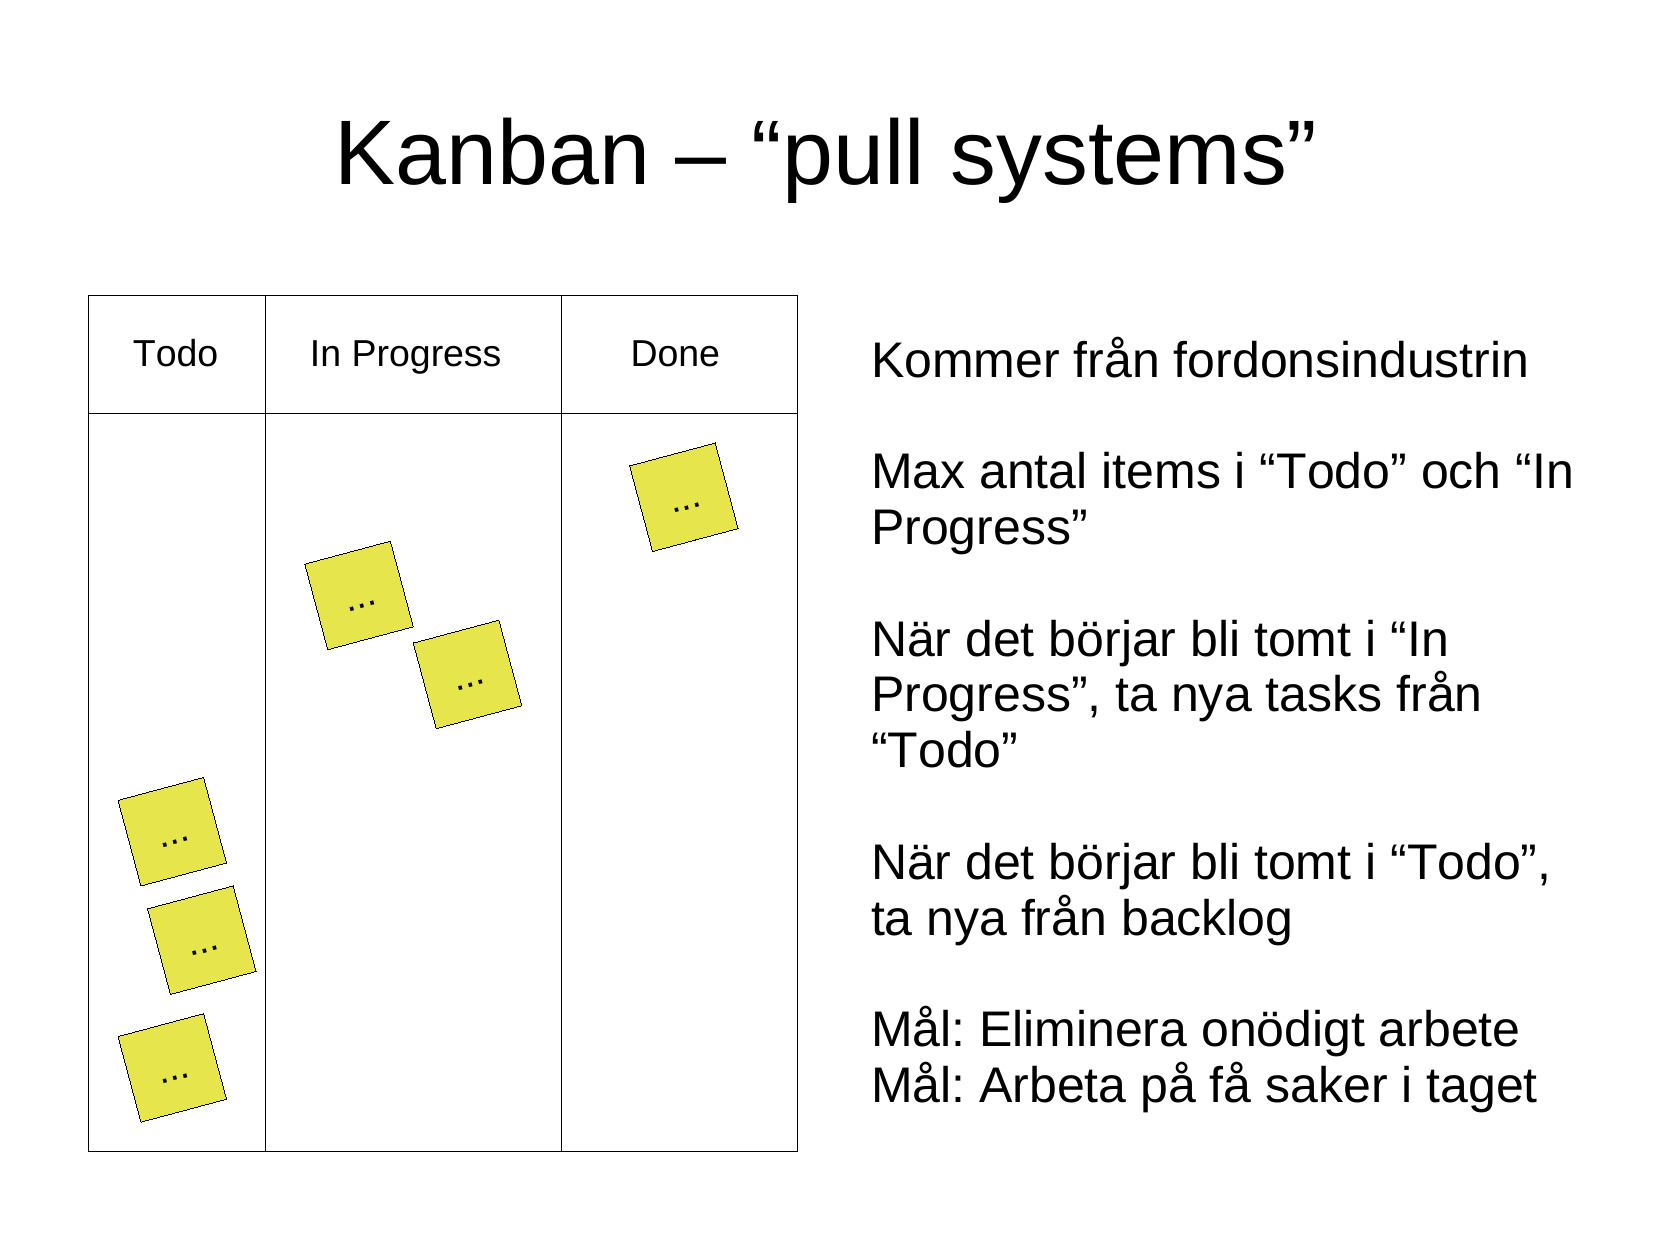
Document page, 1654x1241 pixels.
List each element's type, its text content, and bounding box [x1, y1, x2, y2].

text_box ... [118, 777, 227, 886]
text_box ... [147, 885, 257, 995]
text_box ... [629, 442, 739, 552]
text_box [88, 414, 265, 1152]
text_box [562, 295, 798, 413]
text_box Kommer från fordonsindustrin Max antal items i “Todo” och “In Progress” När det börjar bli tomt i “In Progress”, ta nya tasks från “Todo” När det börjar bli tomt i “Todo”, ta nya från backlog Mål: Eliminera onödigt arbete Mål: Arbeta på få saker i taget [856, 324, 1595, 1176]
text_box Todo [118, 324, 234, 382]
text_box ... [413, 620, 522, 729]
text_box Done [615, 324, 735, 382]
title Kanban – “pull systems” [82, 49, 1571, 257]
text_box ... [304, 541, 414, 650]
text_box [266, 295, 561, 413]
text_box [88, 295, 265, 413]
text_box In Progress [295, 324, 517, 382]
text_box [266, 414, 561, 1152]
text_box ... [118, 1013, 227, 1123]
text_box [562, 414, 798, 1152]
